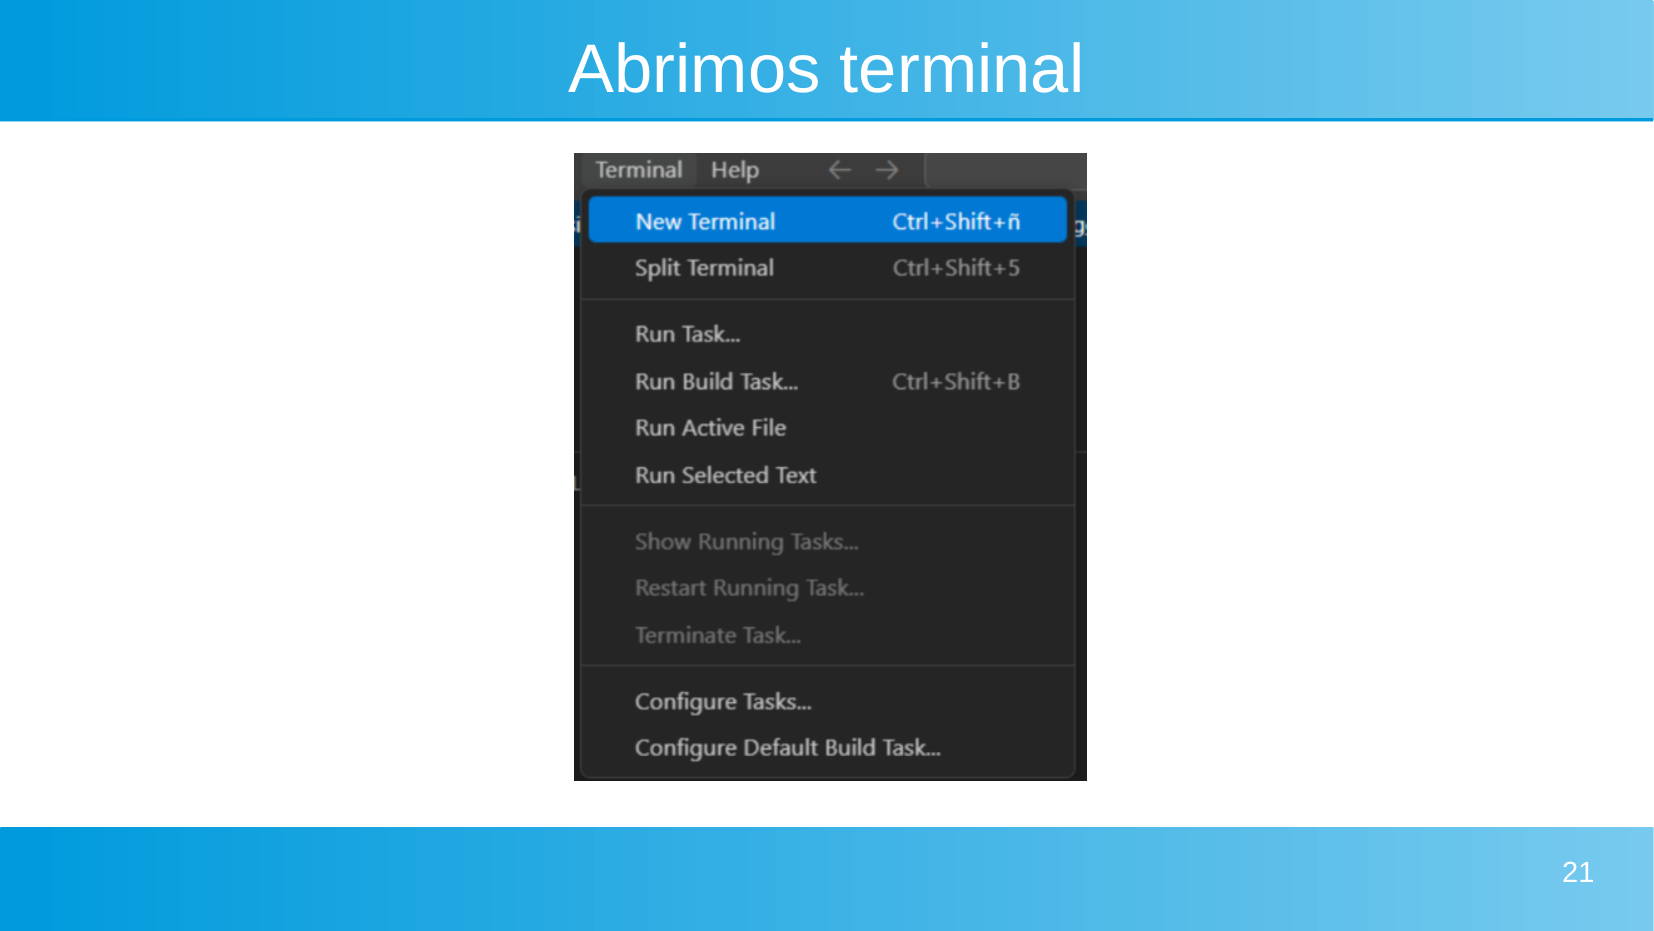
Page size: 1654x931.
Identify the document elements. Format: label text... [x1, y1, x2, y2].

picture [574, 153, 1087, 781]
title Abrimos terminal [59, 29, 1595, 108]
